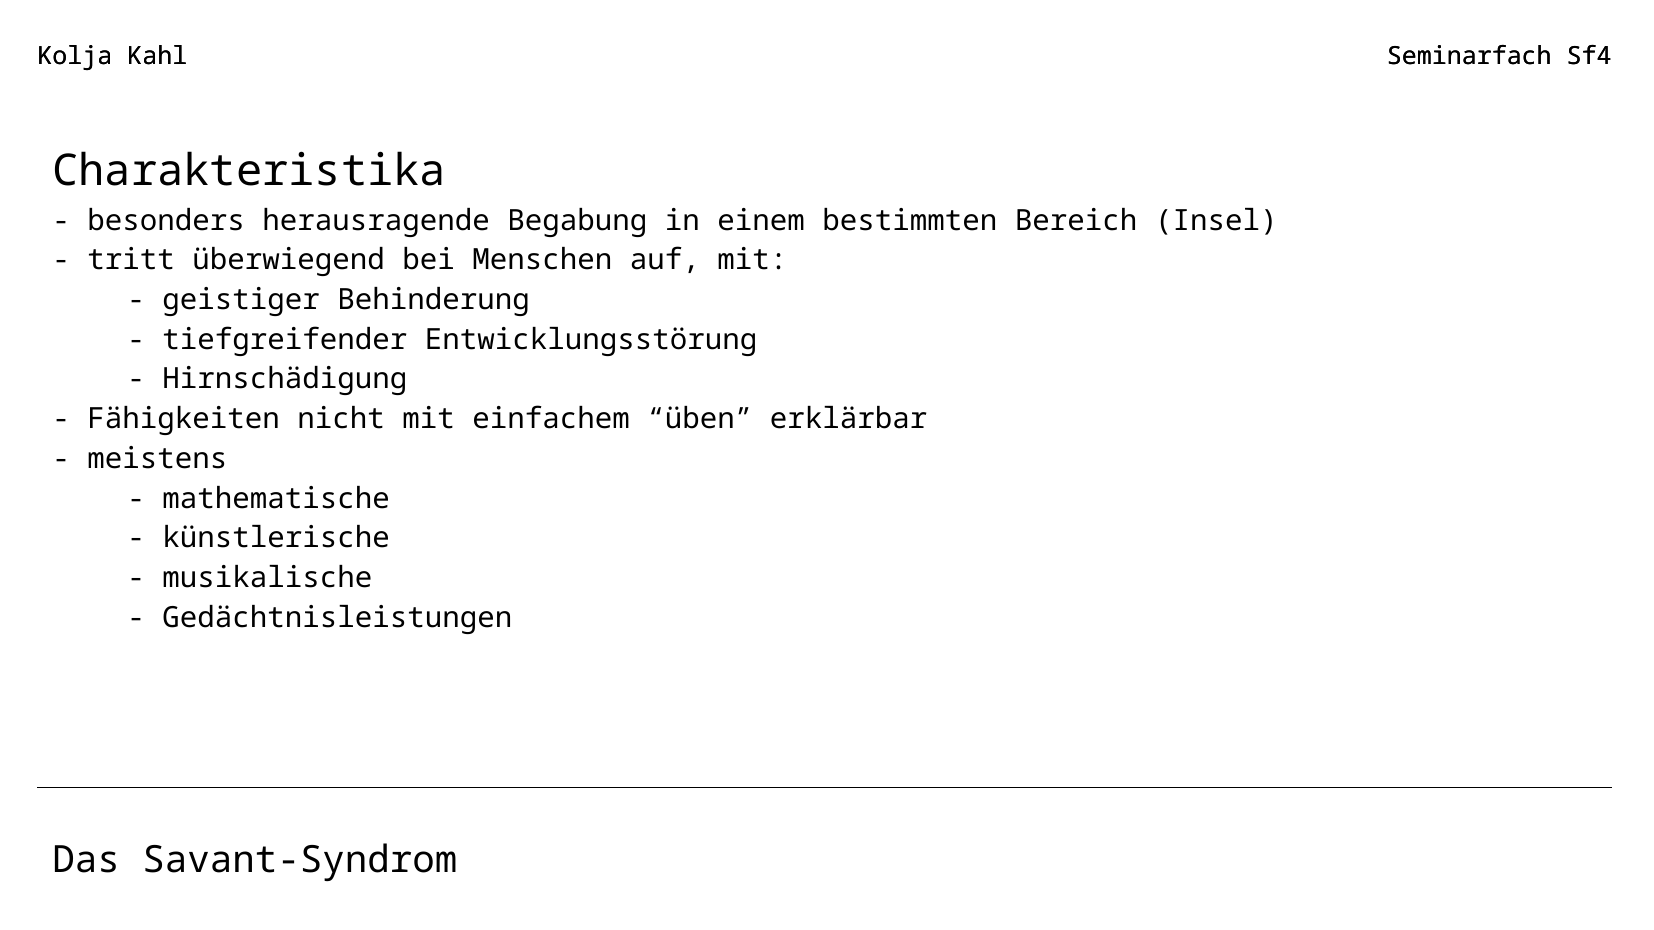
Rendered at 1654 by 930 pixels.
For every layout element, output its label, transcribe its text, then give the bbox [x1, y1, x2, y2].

title Seminarfach Sf4 [1312, 37, 1612, 76]
text_box Charakteristika - besonders herausragende Begabung in einem bestimmten Bereich (Insel) - tritt überwiegend bei Menschen auf, mit: - geistiger Behinderung - tiefgreifender Entwicklungsstörung - Hirnschädigung - Fähigkeiten nicht mit einfachem “üben” erklärbar - meistens - mathematische - künstlerische - musikalische - Gedächtnisleistungen [37, 131, 1613, 713]
text_box Das Savant-Syndrom [37, 825, 563, 930]
title Kolja Kahl [37, 37, 225, 76]
